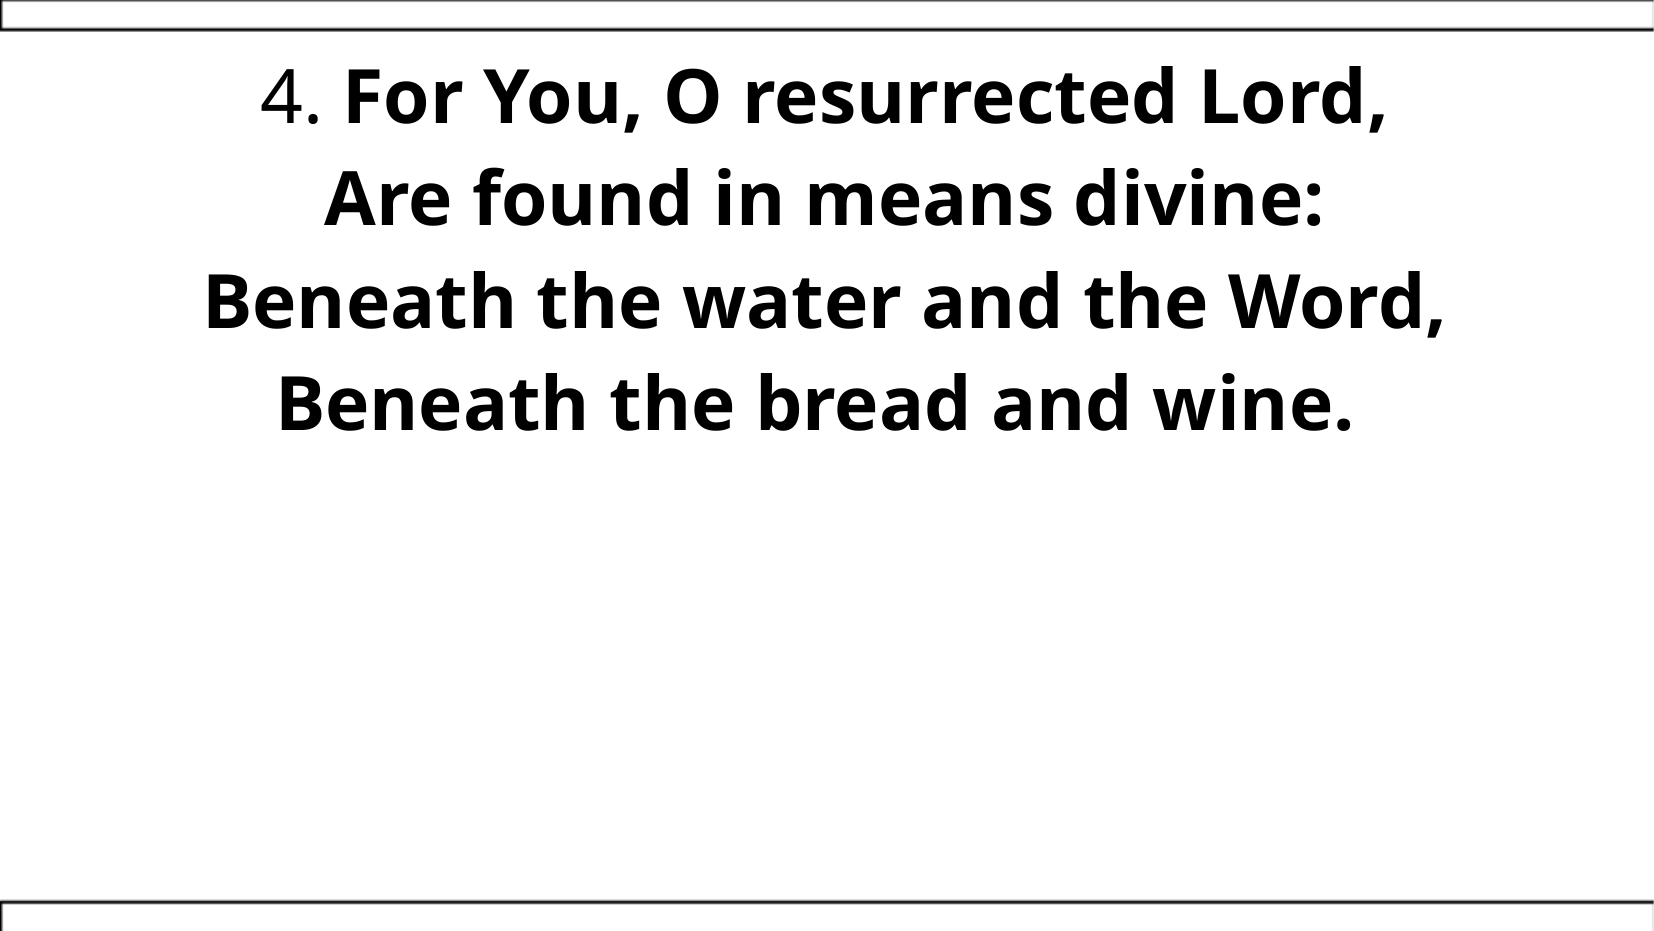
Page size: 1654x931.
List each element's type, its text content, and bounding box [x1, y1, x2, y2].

text_box 4. For You, O resurrected Lord, Are found in means divine: Beneath the water and the Word, Beneath the bread and wine. [90, 35, 1561, 451]
picture [0, 0, 1654, 931]
